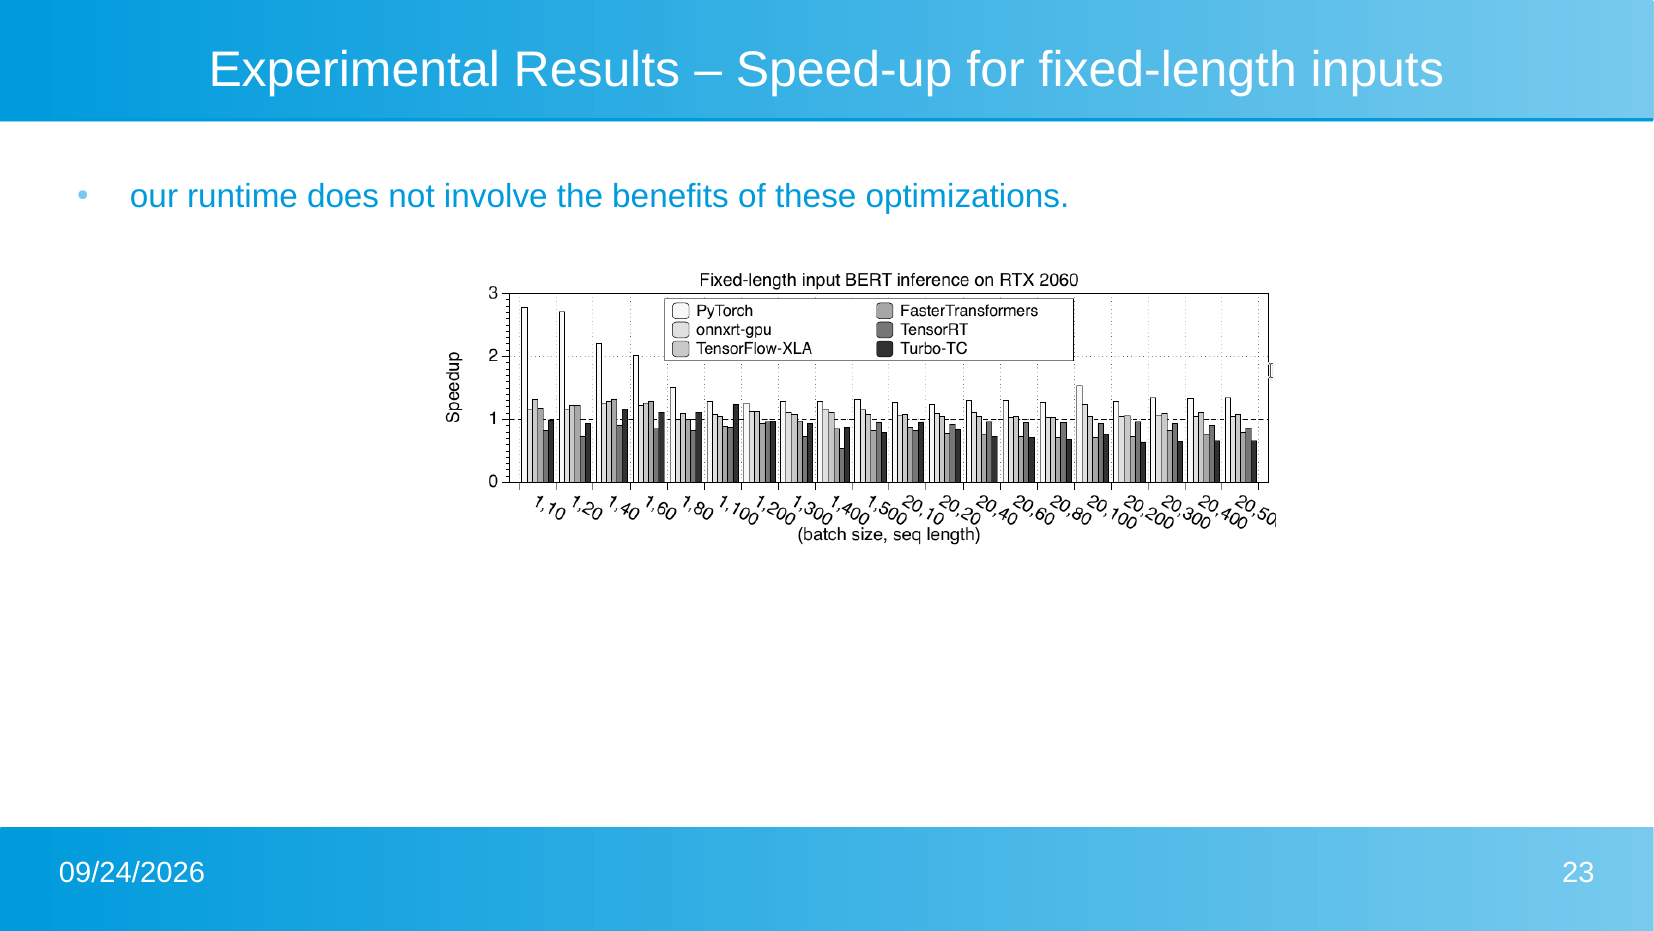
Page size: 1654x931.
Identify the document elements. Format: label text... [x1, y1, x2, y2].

picture [435, 262, 1276, 545]
title Experimental Results – Speed-up for fixed-length inputs [59, 29, 1595, 108]
list our runtime does not involve the benefits of these optimizations. [59, 177, 1595, 459]
